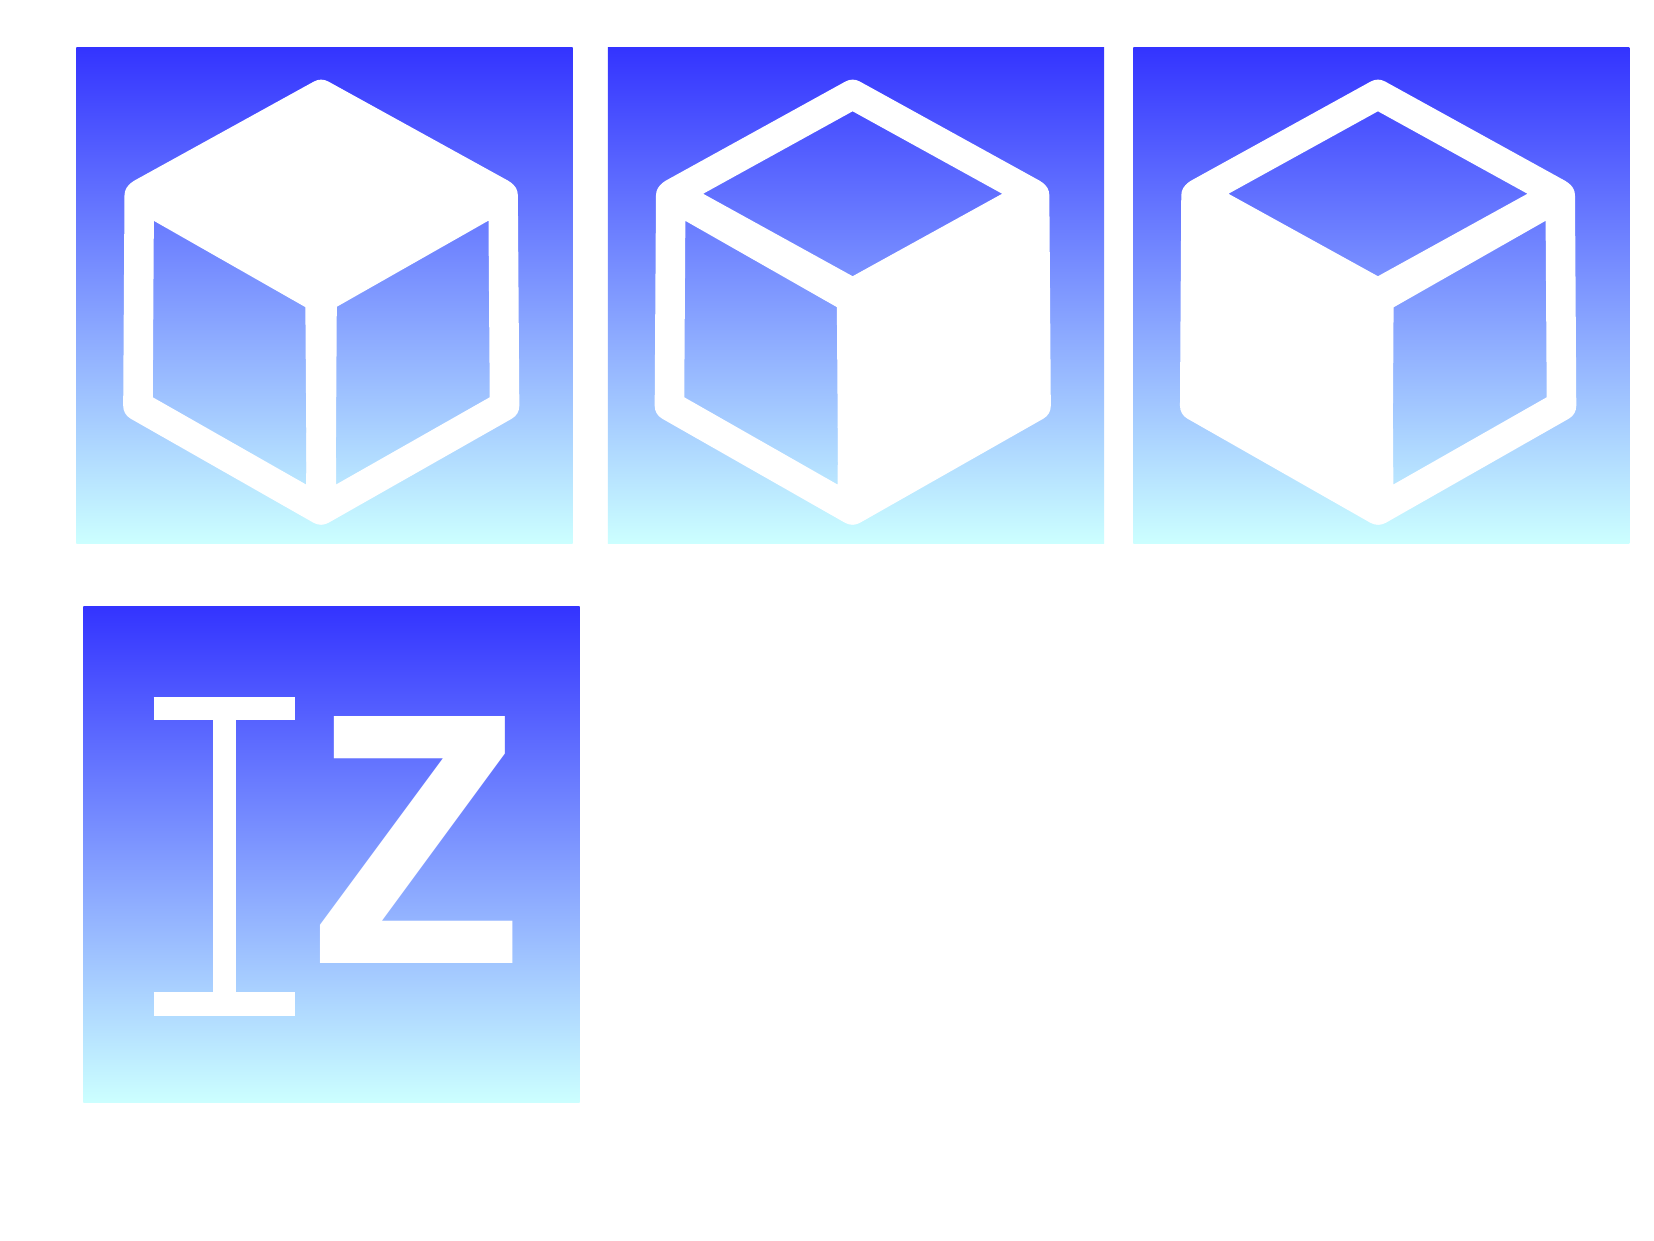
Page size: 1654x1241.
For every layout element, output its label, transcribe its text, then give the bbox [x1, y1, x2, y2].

text_box [607, 47, 1105, 544]
text_box [83, 606, 580, 1103]
text_box [76, 47, 573, 544]
text_box [1133, 47, 1630, 544]
text_box Z [289, 643, 573, 1084]
